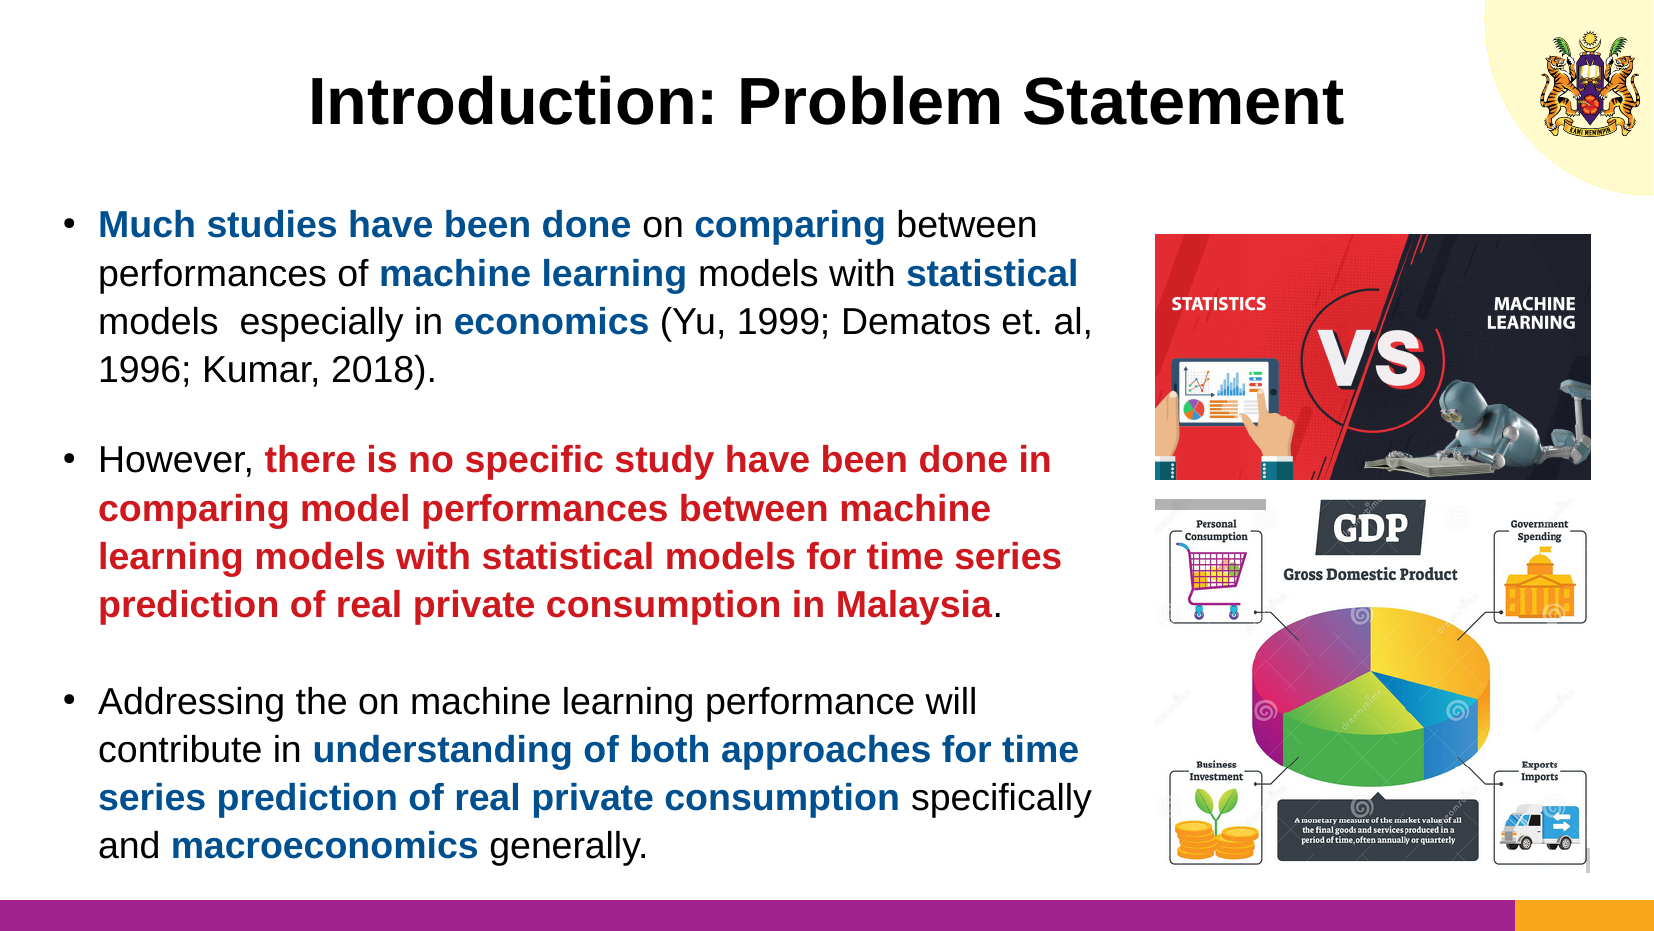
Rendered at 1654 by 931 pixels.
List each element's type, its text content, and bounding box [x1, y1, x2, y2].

picture [1155, 234, 1591, 480]
picture [1540, 30, 1642, 137]
text_box [0, 900, 1654, 931]
text_box Introduction: Problem Statement [82, 37, 1557, 166]
picture [1155, 499, 1591, 873]
subtitle Much studies have been done on comparing between performances of machine learning models with statistical models especially in economics (Yu, 1999; Dematos et. al, 1996; Kumar, 2018). However, there is no specific study have been done in comparing model performances between machine learning models with statistical models for time series prediction of real private consumption in Malaysia. Addressing the on machine learning performance will contribute in understanding of both approaches for time series prediction of real private consumption specifically and macroeconomics generally. [62, 170, 1101, 895]
text_box [1484, 0, 1654, 196]
